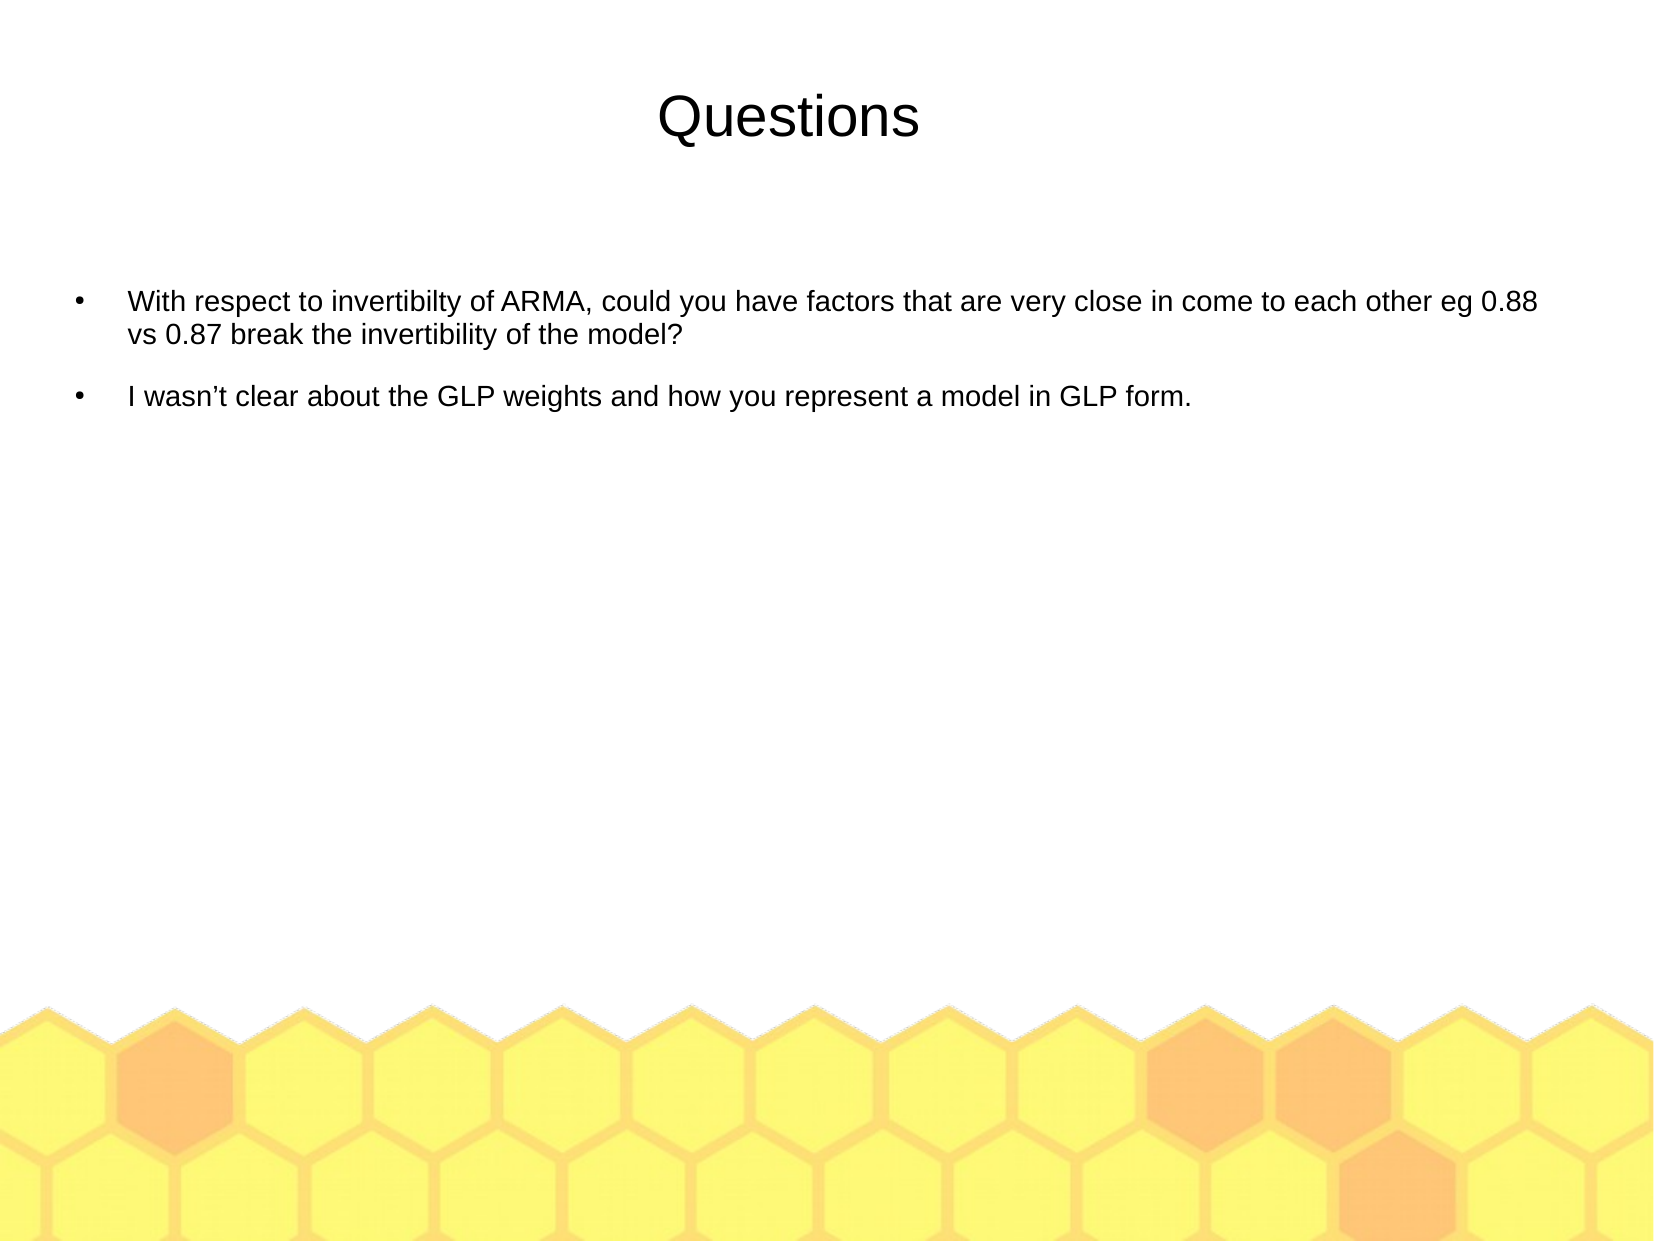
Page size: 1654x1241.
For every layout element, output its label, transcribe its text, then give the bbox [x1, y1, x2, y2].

picture [0, 1001, 1654, 1241]
list With respect to invertibilty of ARMA, could you have factors that are very close in come to each other eg 0.88 vs 0.87 break the invertibility of the model? I wasn’t clear about the GLP weights and how you represent a model in GLP form. [56, 285, 1546, 946]
title Questions [82, 50, 1426, 181]
